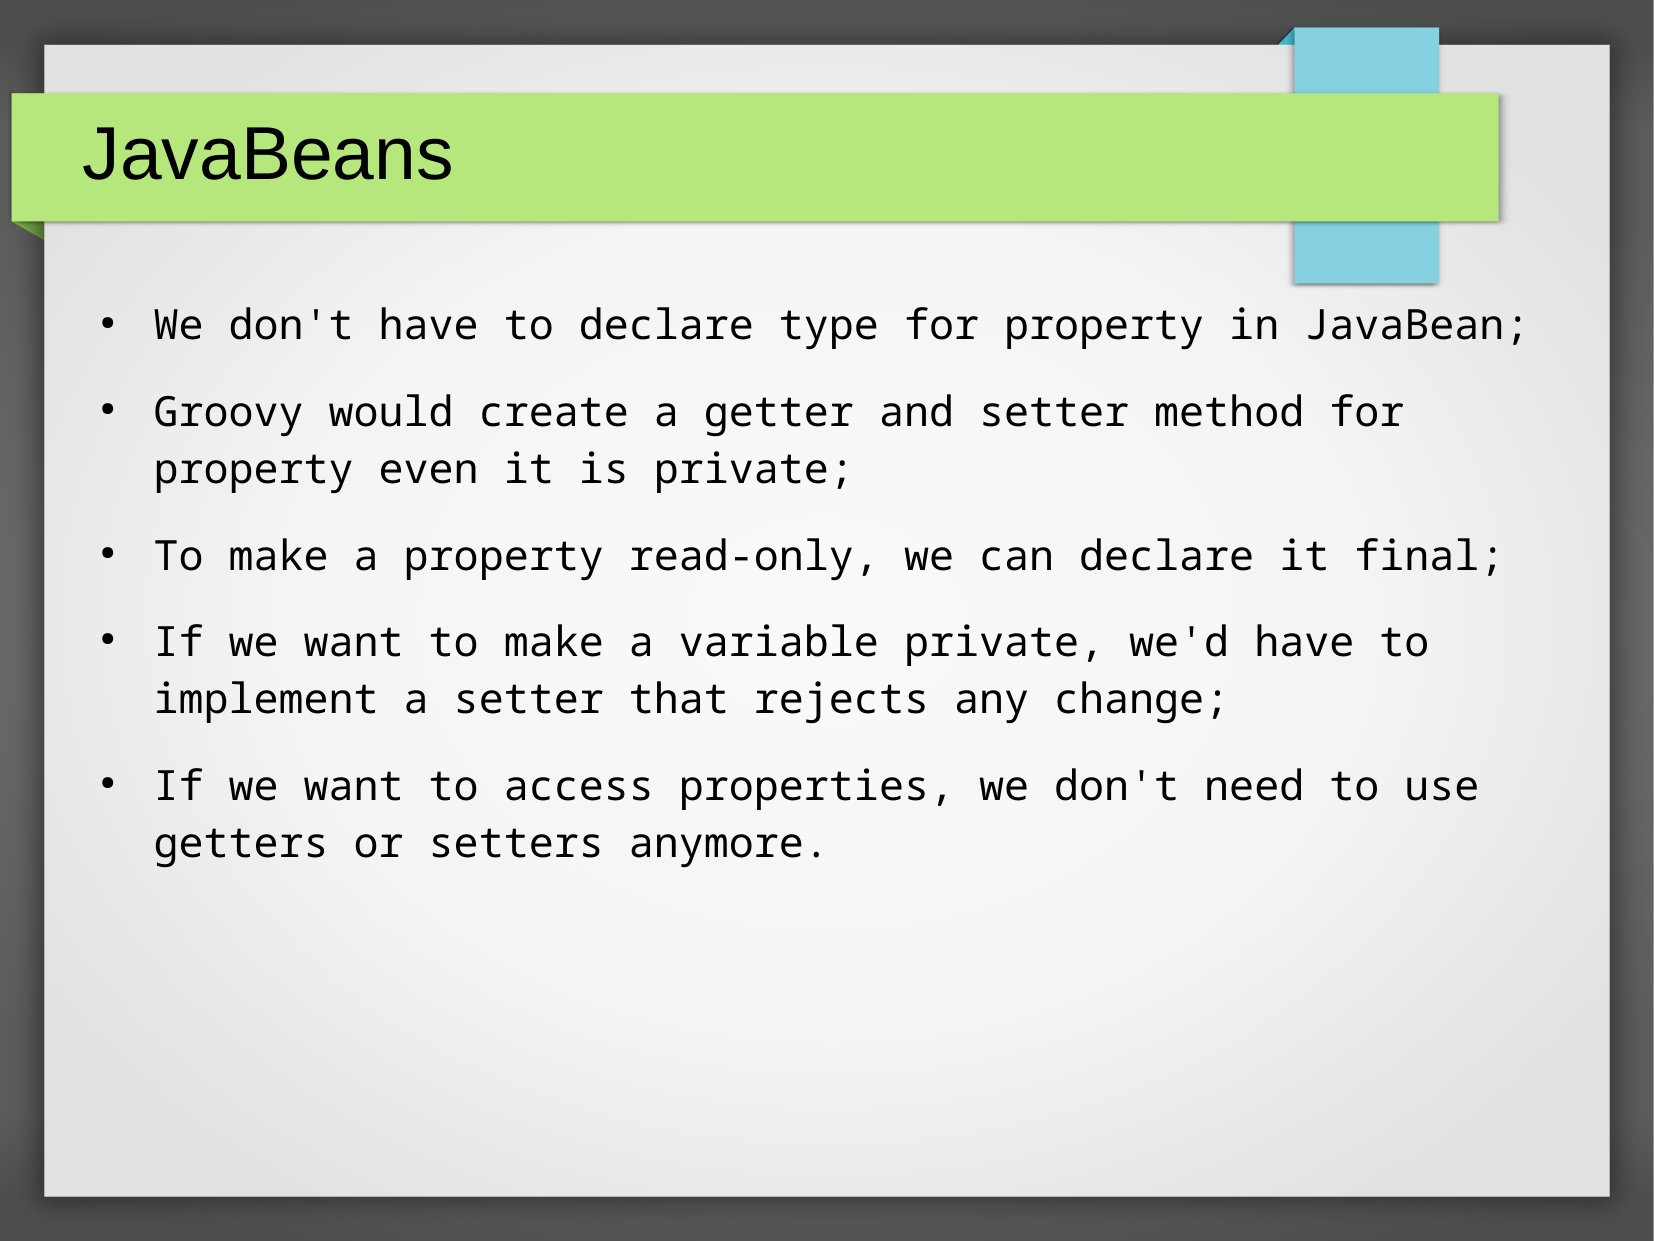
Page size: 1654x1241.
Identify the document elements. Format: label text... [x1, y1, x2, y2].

title JavaBeans [82, 94, 1264, 213]
picture [0, 0, 1654, 1241]
list We don't have to declare type for property in JavaBean; Groovy would create a getter and setter method for property even it is private; To make a property read-only, we can declare it final; If we want to make a variable private, we'd have to implement a setter that rejects any change; If we want to access properties, we don't need to use getters or setters anymore. [82, 295, 1571, 1015]
